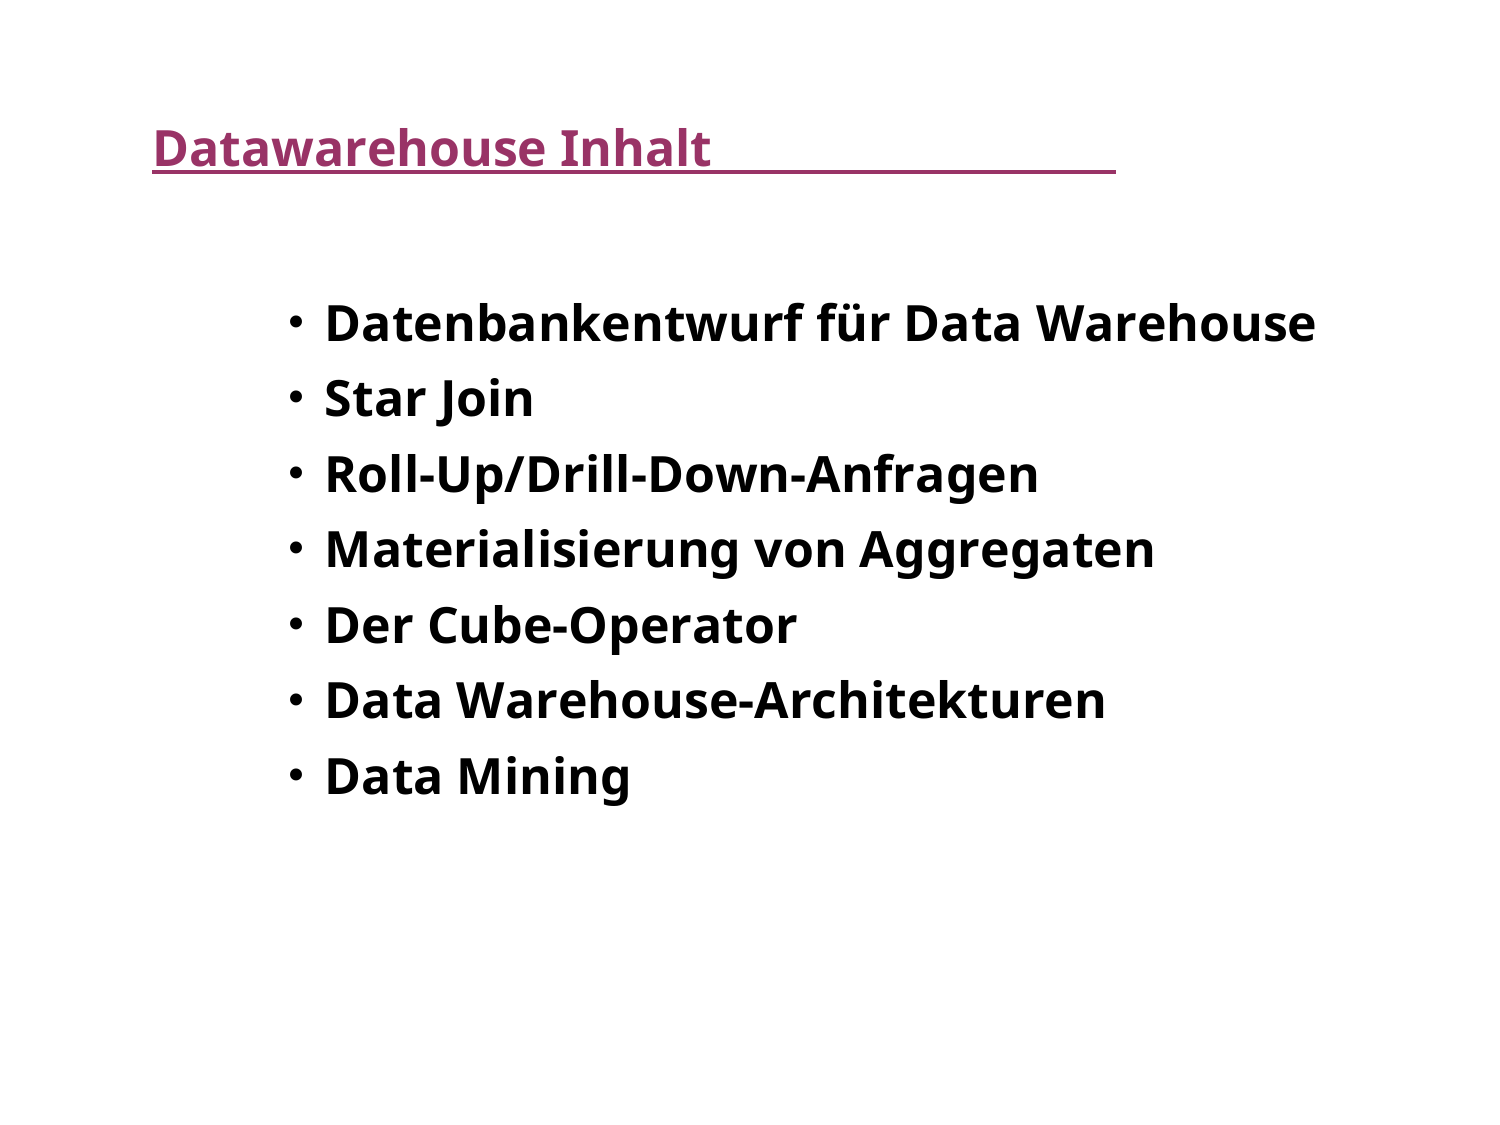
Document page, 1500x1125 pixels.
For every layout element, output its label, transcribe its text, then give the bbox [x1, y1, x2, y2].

title Datawarehouse Inhalt [137, 56, 1413, 238]
list Datenbankentwurf für Data Warehouse Star Join Roll-Up/Drill-Down-Anfragen Materialisierung von Aggregaten Der Cube-Operator Data Warehouse-Architekturen Data Mining [137, 287, 1447, 1004]
